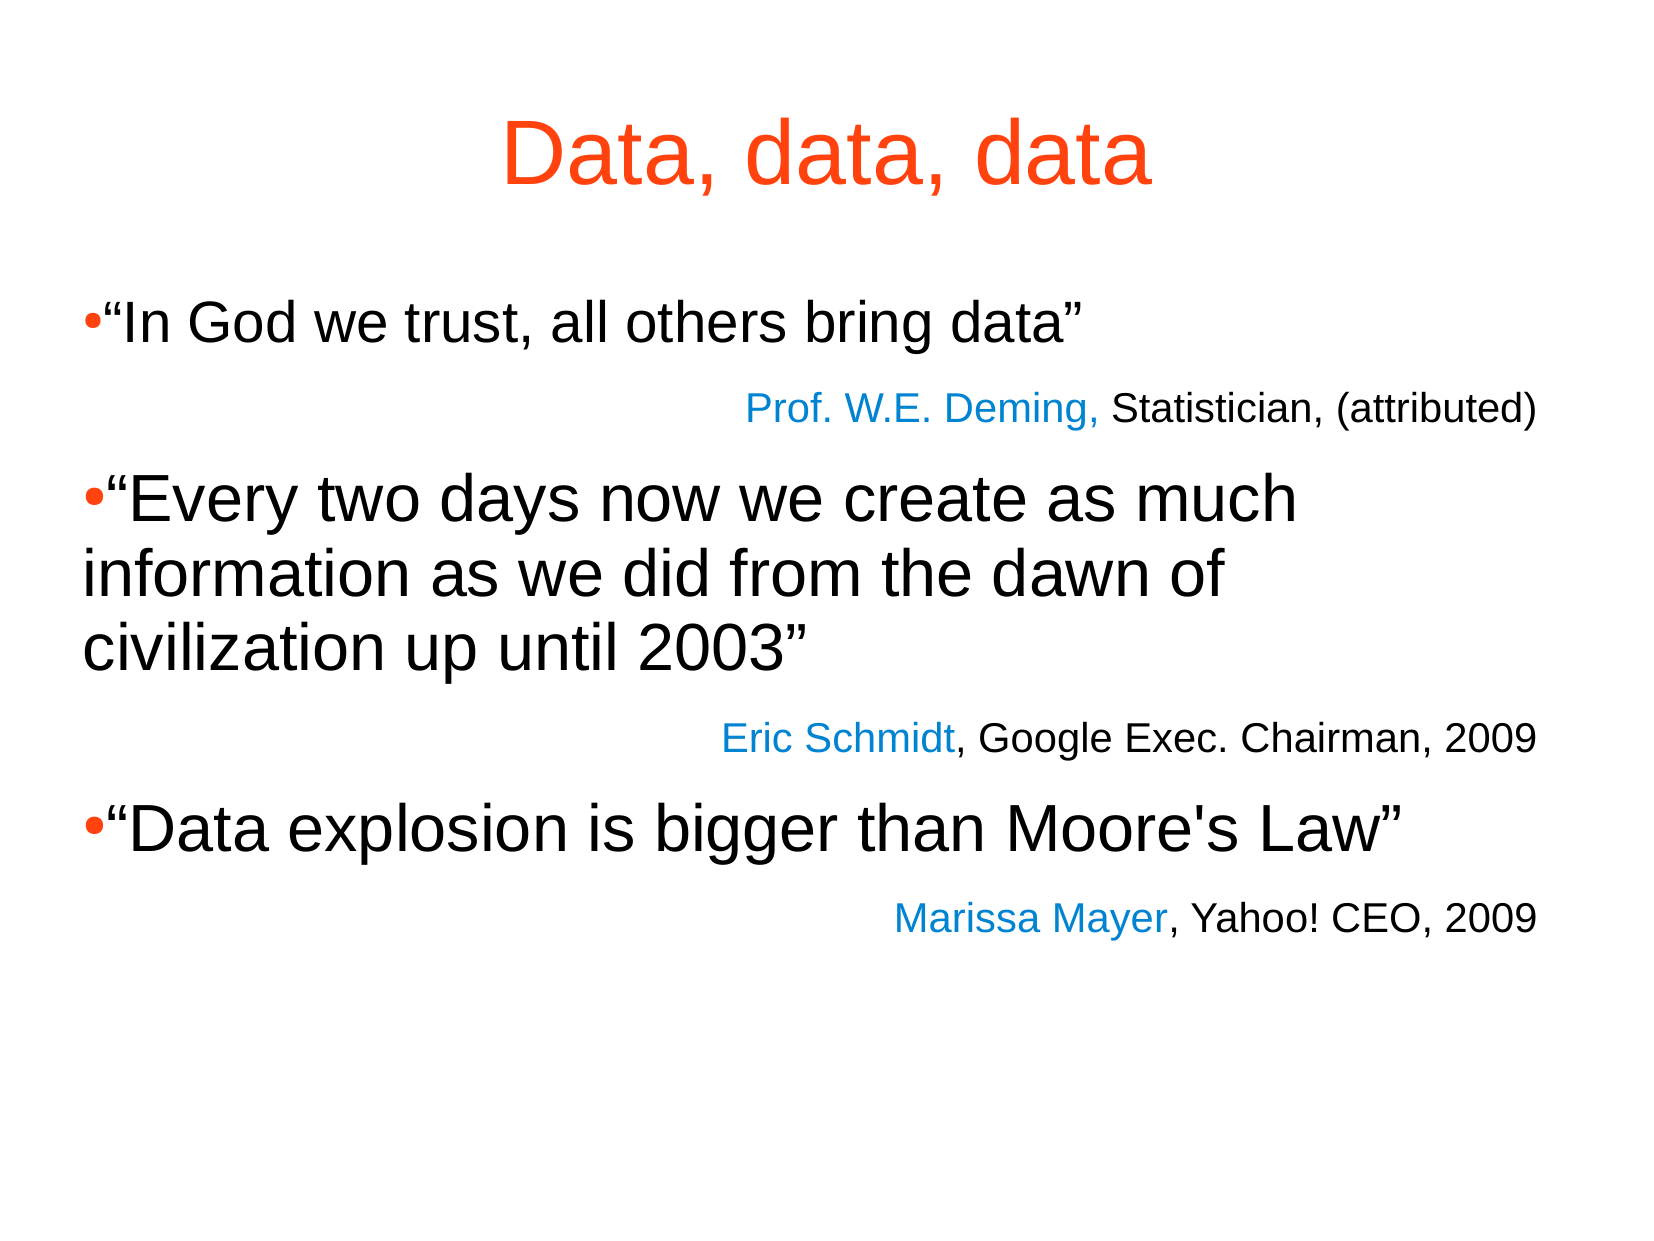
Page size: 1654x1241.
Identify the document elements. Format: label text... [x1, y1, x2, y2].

title Data, data, data [82, 49, 1571, 257]
list “In God we trust, all others bring data” Prof. W.E. Deming, Statistician, (attributed) “Every two days now we create as much information as we did from the dawn of civilization up until 2003” Eric Schmidt, Google Exec. Chairman, 2009 “Data explosion is bigger than Moore's Law” Marissa Mayer, Yahoo! CEO, 2009 [82, 290, 1538, 1010]
